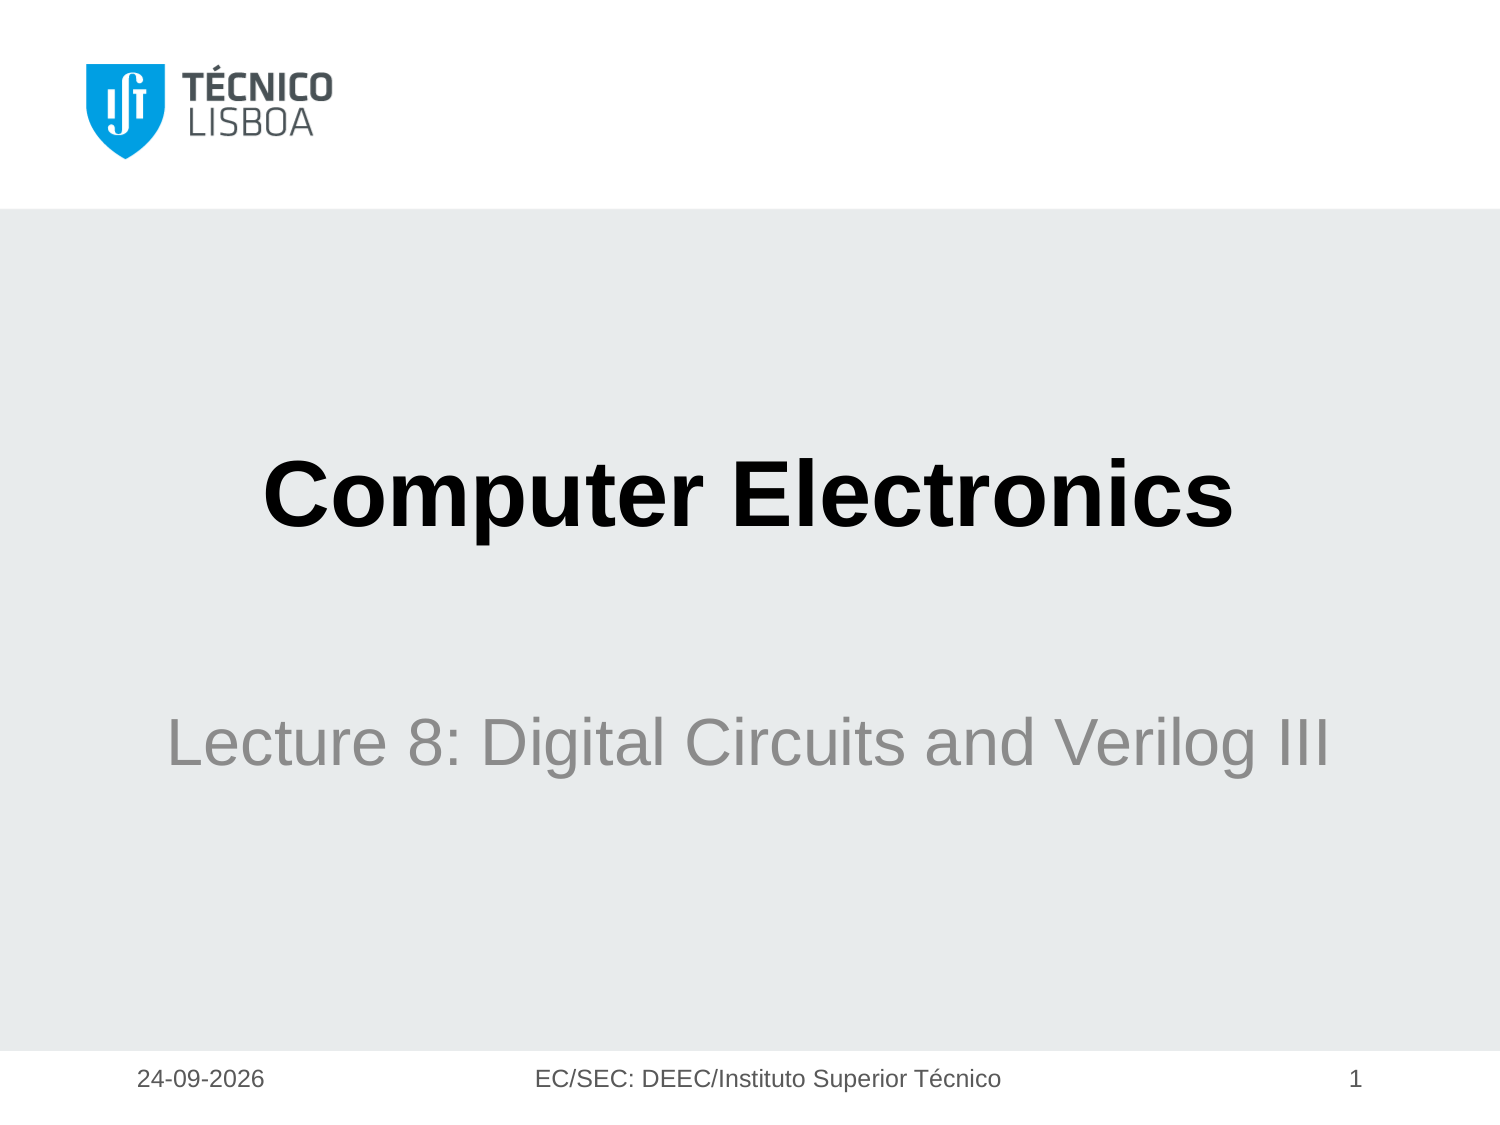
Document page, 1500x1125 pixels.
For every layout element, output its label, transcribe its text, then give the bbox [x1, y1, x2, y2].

title Computer Electronics [121, 322, 1378, 655]
footer EC/SEC: DEEC/Instituto Superior Técnico [512, 1052, 1032, 1103]
subtitle Lecture 8: Digital Circuits and Verilog III [121, 691, 1378, 894]
slide_number <number> [1077, 1052, 1378, 1103]
slide_number 15-10-2020 [121, 1052, 425, 1103]
picture [0, 0, 1500, 1125]
